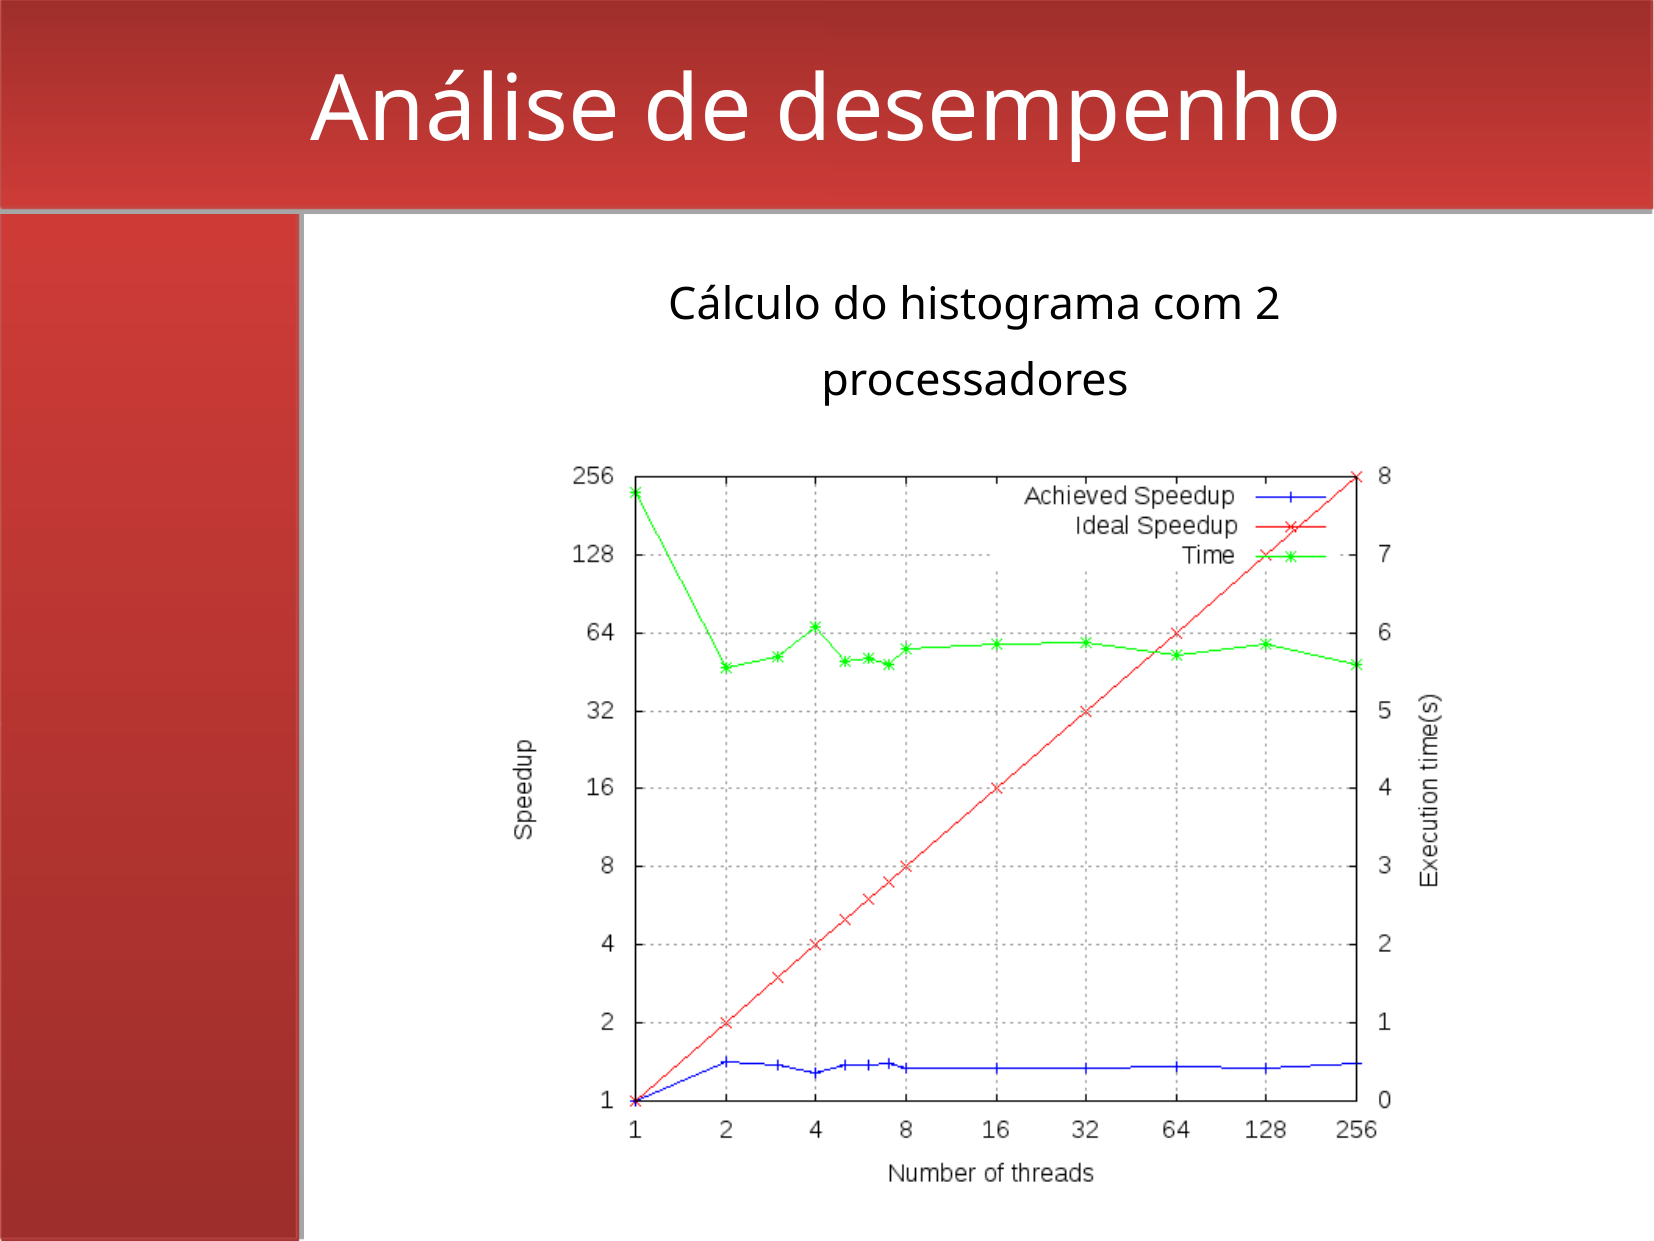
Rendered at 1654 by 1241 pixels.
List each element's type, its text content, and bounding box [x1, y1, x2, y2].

title Análise de desempenho [29, 31, 1625, 178]
picture [0, 0, 1654, 1241]
picture [488, 445, 1489, 1196]
list Cálculo do histograma com 2 processadores [300, 271, 1651, 411]
